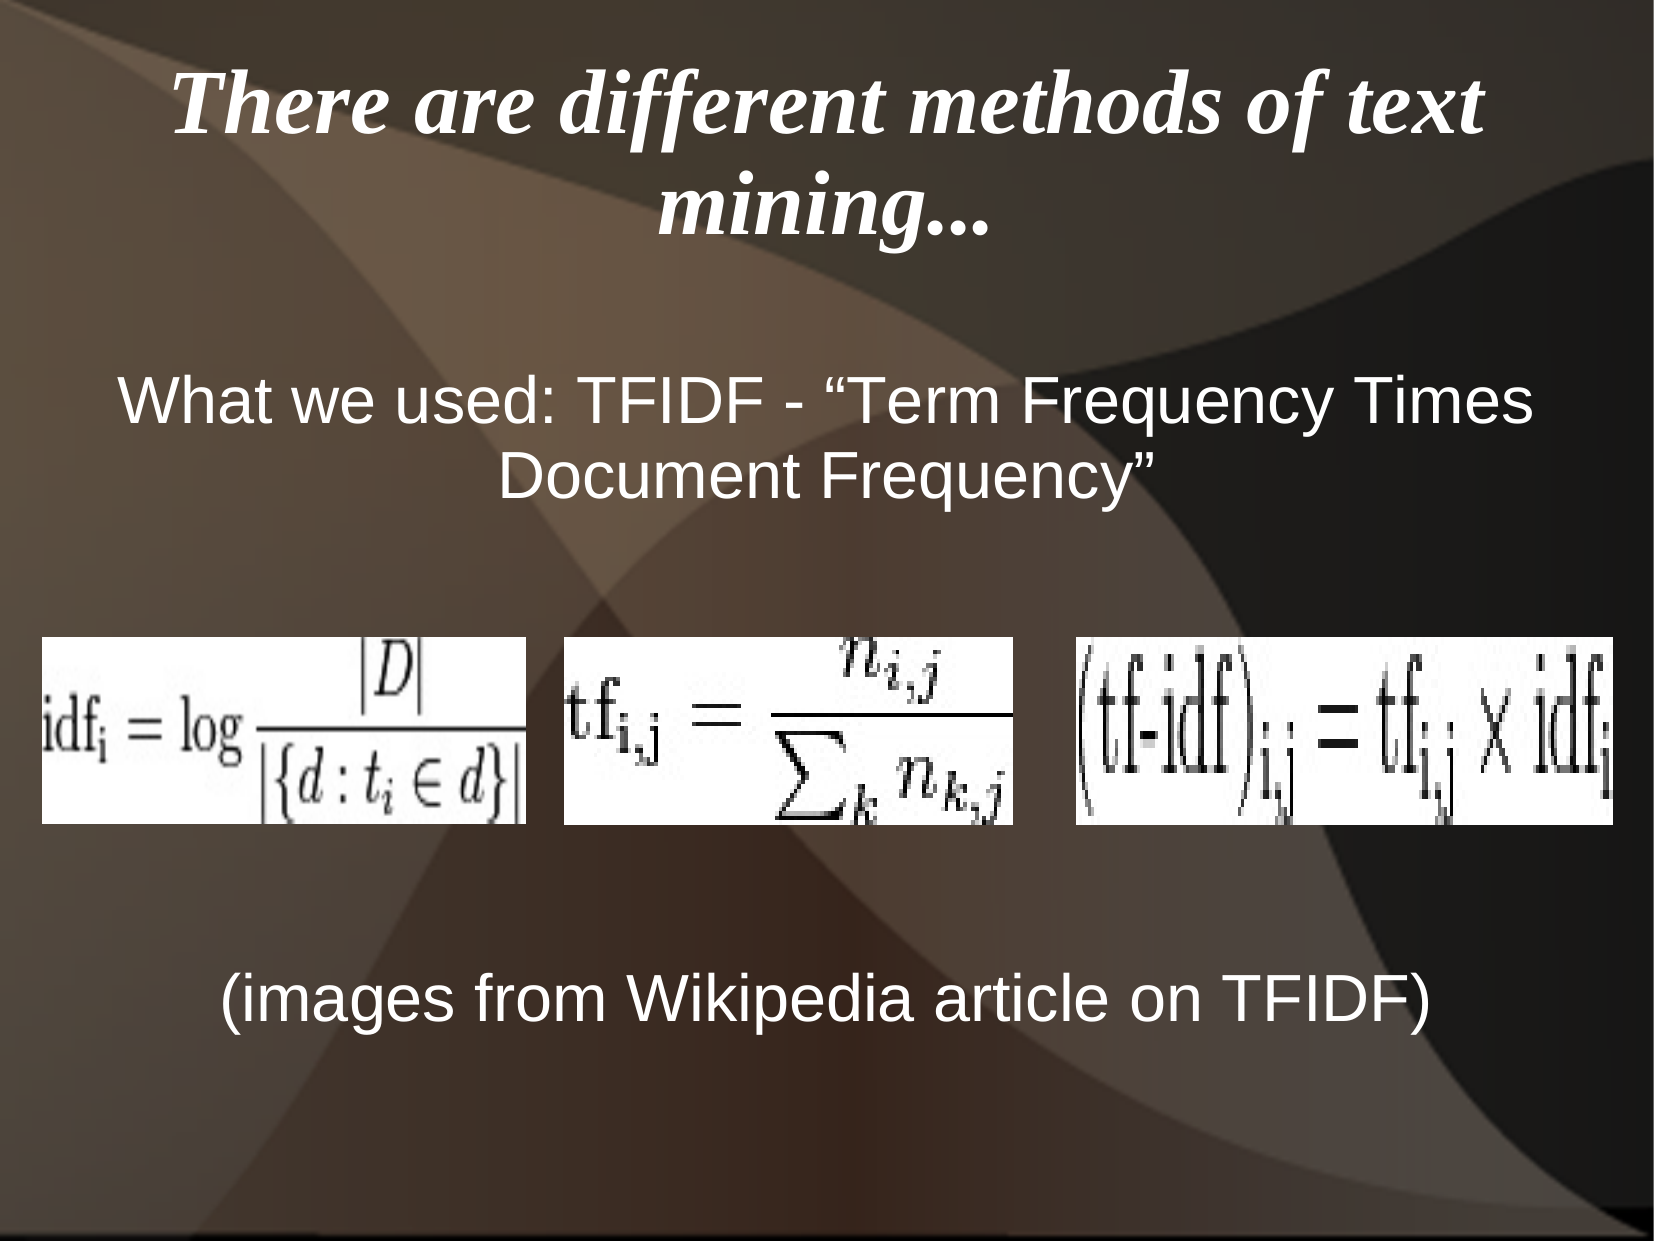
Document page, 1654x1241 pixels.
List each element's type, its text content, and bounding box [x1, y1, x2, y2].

subtitle What we used: TFIDF - “Term Frequency Times Document Frequency” (images from Wikipedia article on TFIDF) [82, 297, 1571, 1102]
title There are different methods of text mining... [82, 51, 1571, 255]
picture [0, 0, 1654, 1241]
